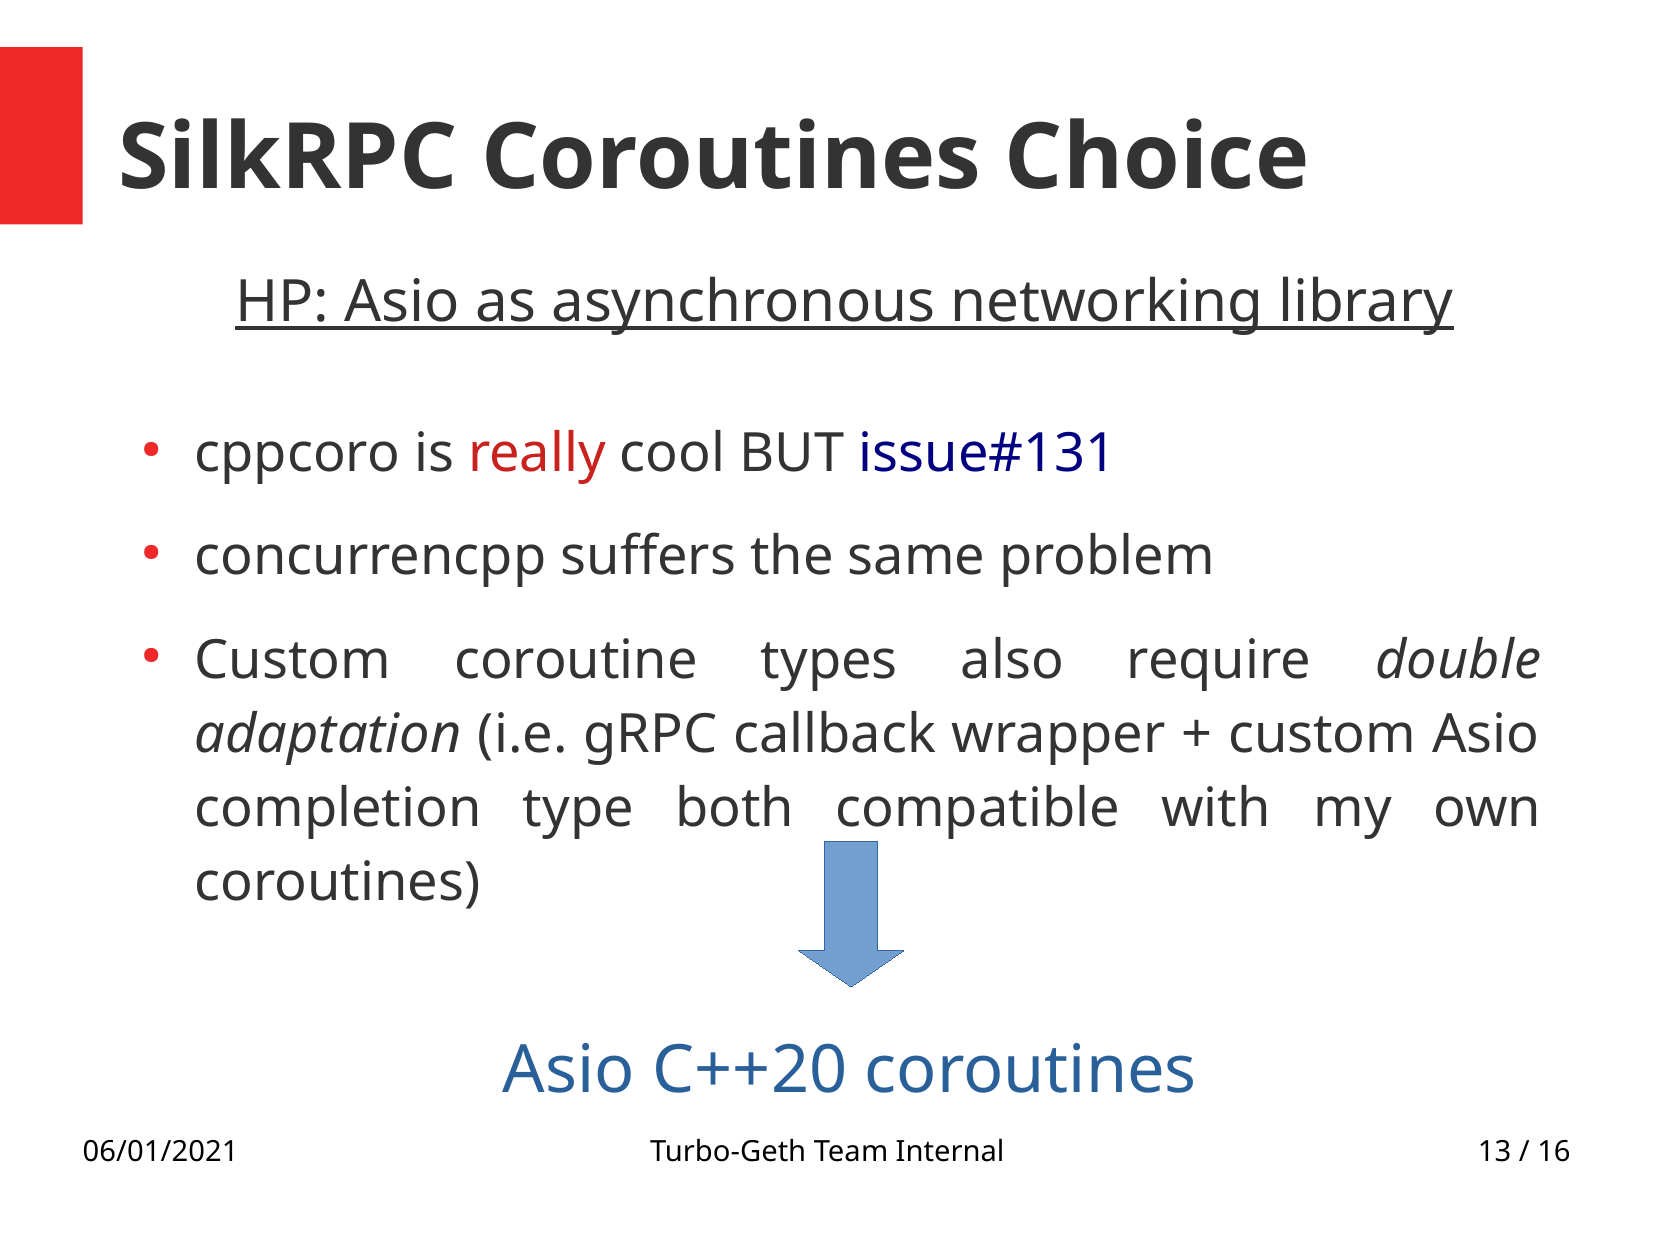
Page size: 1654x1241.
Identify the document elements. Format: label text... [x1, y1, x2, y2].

title SilkRPC Coroutines Choice [118, 49, 1571, 257]
list HP: Asio as asynchronous networking library [100, 258, 1518, 330]
list Asio C++20 coroutines [106, 1021, 1524, 1104]
text_box [798, 841, 904, 987]
list cppcoro is really cool BUT issue#131 concurrencpp suffers the same problem Custom coroutine types also require double adaptation (i.e. gRPC callback wrapper + custom Asio completion type both compatible with my own coroutines) [124, 413, 1542, 825]
